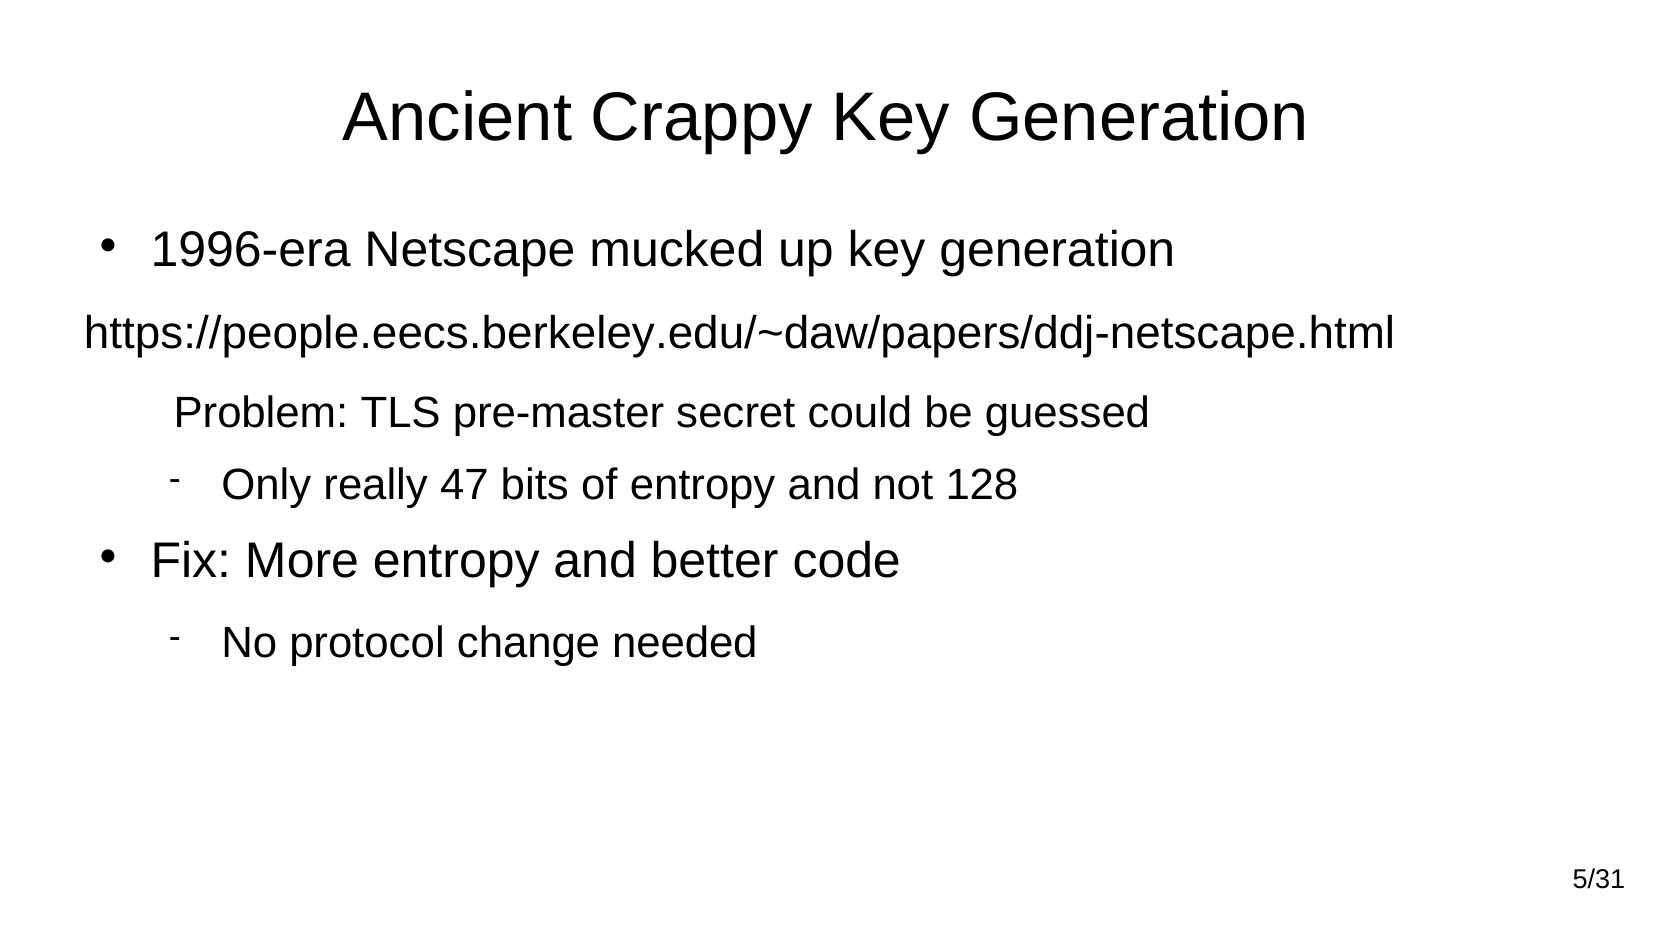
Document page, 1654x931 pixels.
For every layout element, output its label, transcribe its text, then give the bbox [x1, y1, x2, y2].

list 1996-era Netscape mucked up key generation https://people.eecs.berkeley.edu/~daw/papers/ddj-netscape.html Problem: TLS pre-master secret could be guessed Only really 47 bits of entropy and not 128 Fix: More entropy and better code No protocol change needed [82, 217, 1538, 758]
title Ancient Crappy Key Generation [82, 37, 1571, 193]
